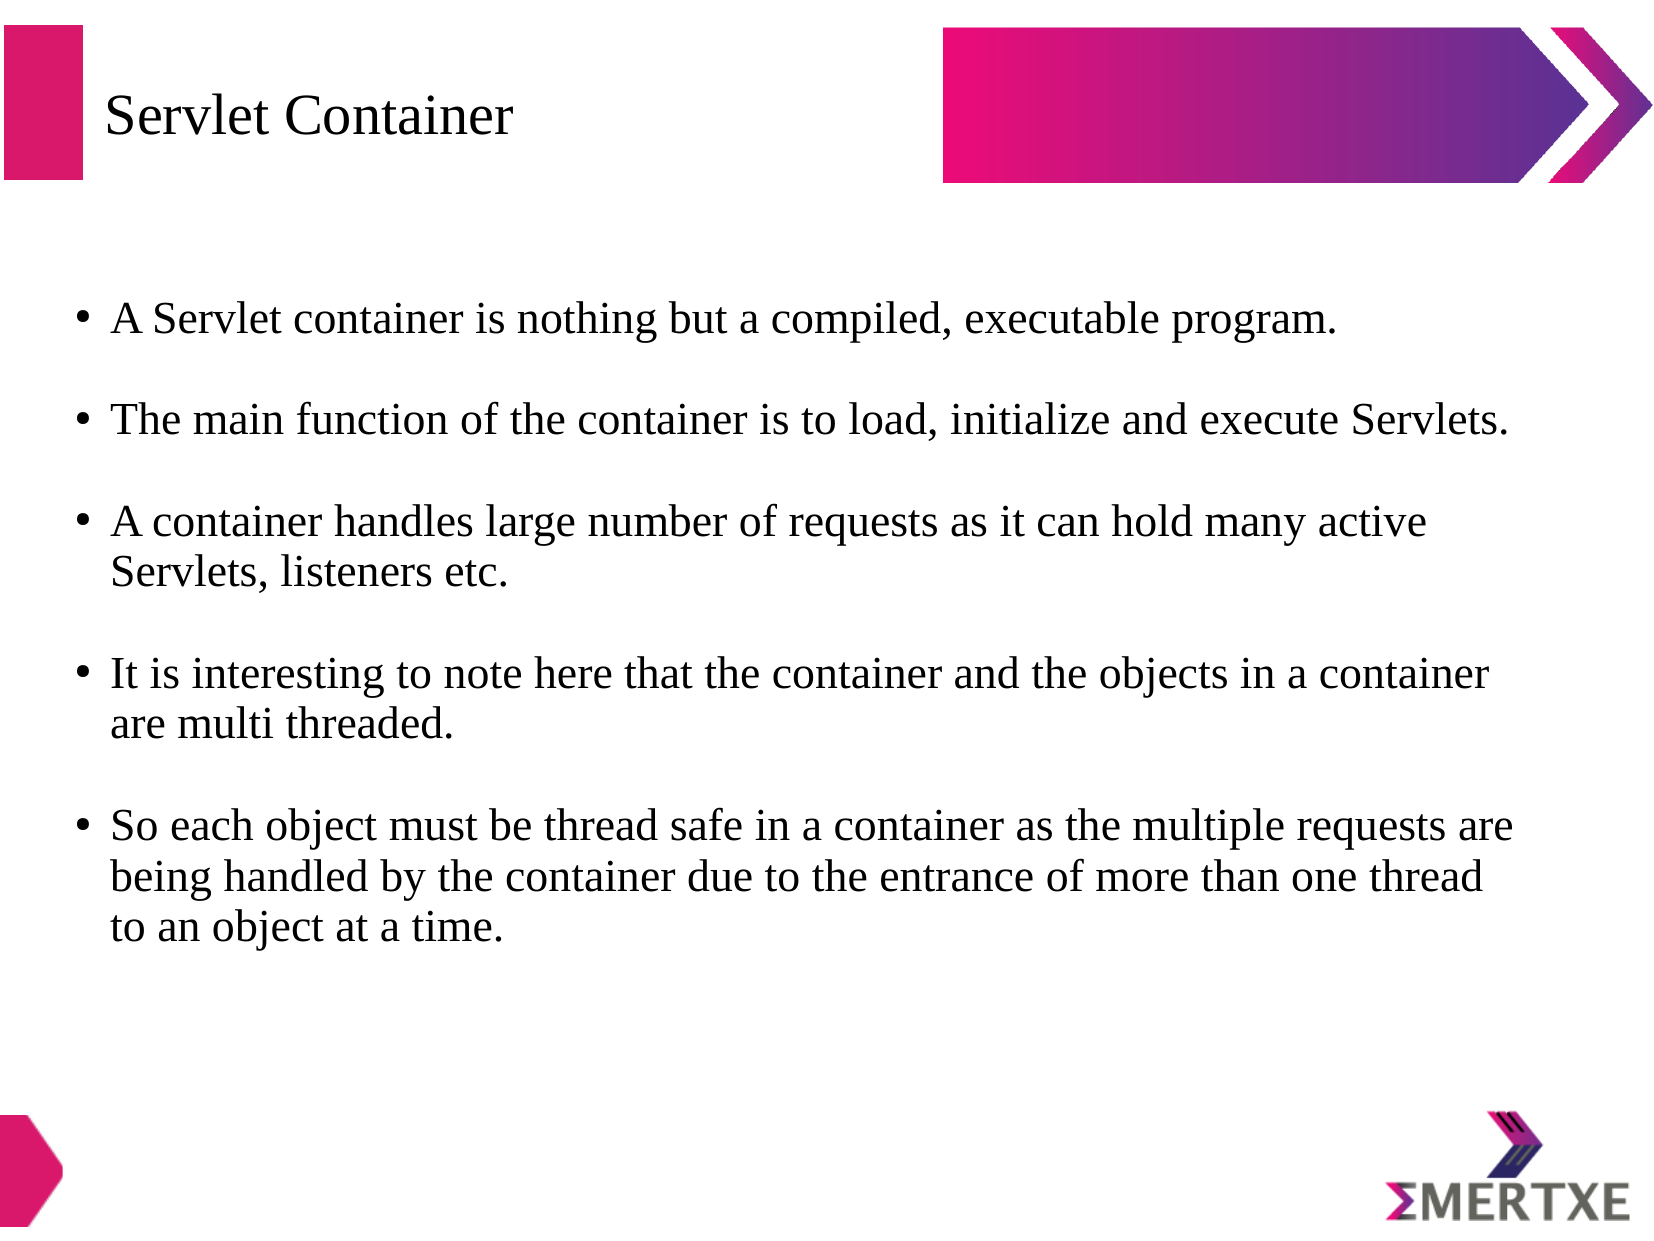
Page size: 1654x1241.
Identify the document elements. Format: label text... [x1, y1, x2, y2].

picture [943, 27, 1653, 183]
picture [1385, 1107, 1631, 1221]
text_box Servlet Container [90, 75, 826, 155]
text_box A Servlet container is nothing but a compiled, executable program. The main function of the container is to load, initialize and execute Servlets. A container handles large number of requests as it can hold many active Servlets, listeners etc. It is interesting to note here that the container and the objects in a container are multi threaded. So each object must be thread safe in a container as the multiple requests are being handled by the container due to the entrance of more than one thread to an object at a time. [60, 285, 1531, 1047]
